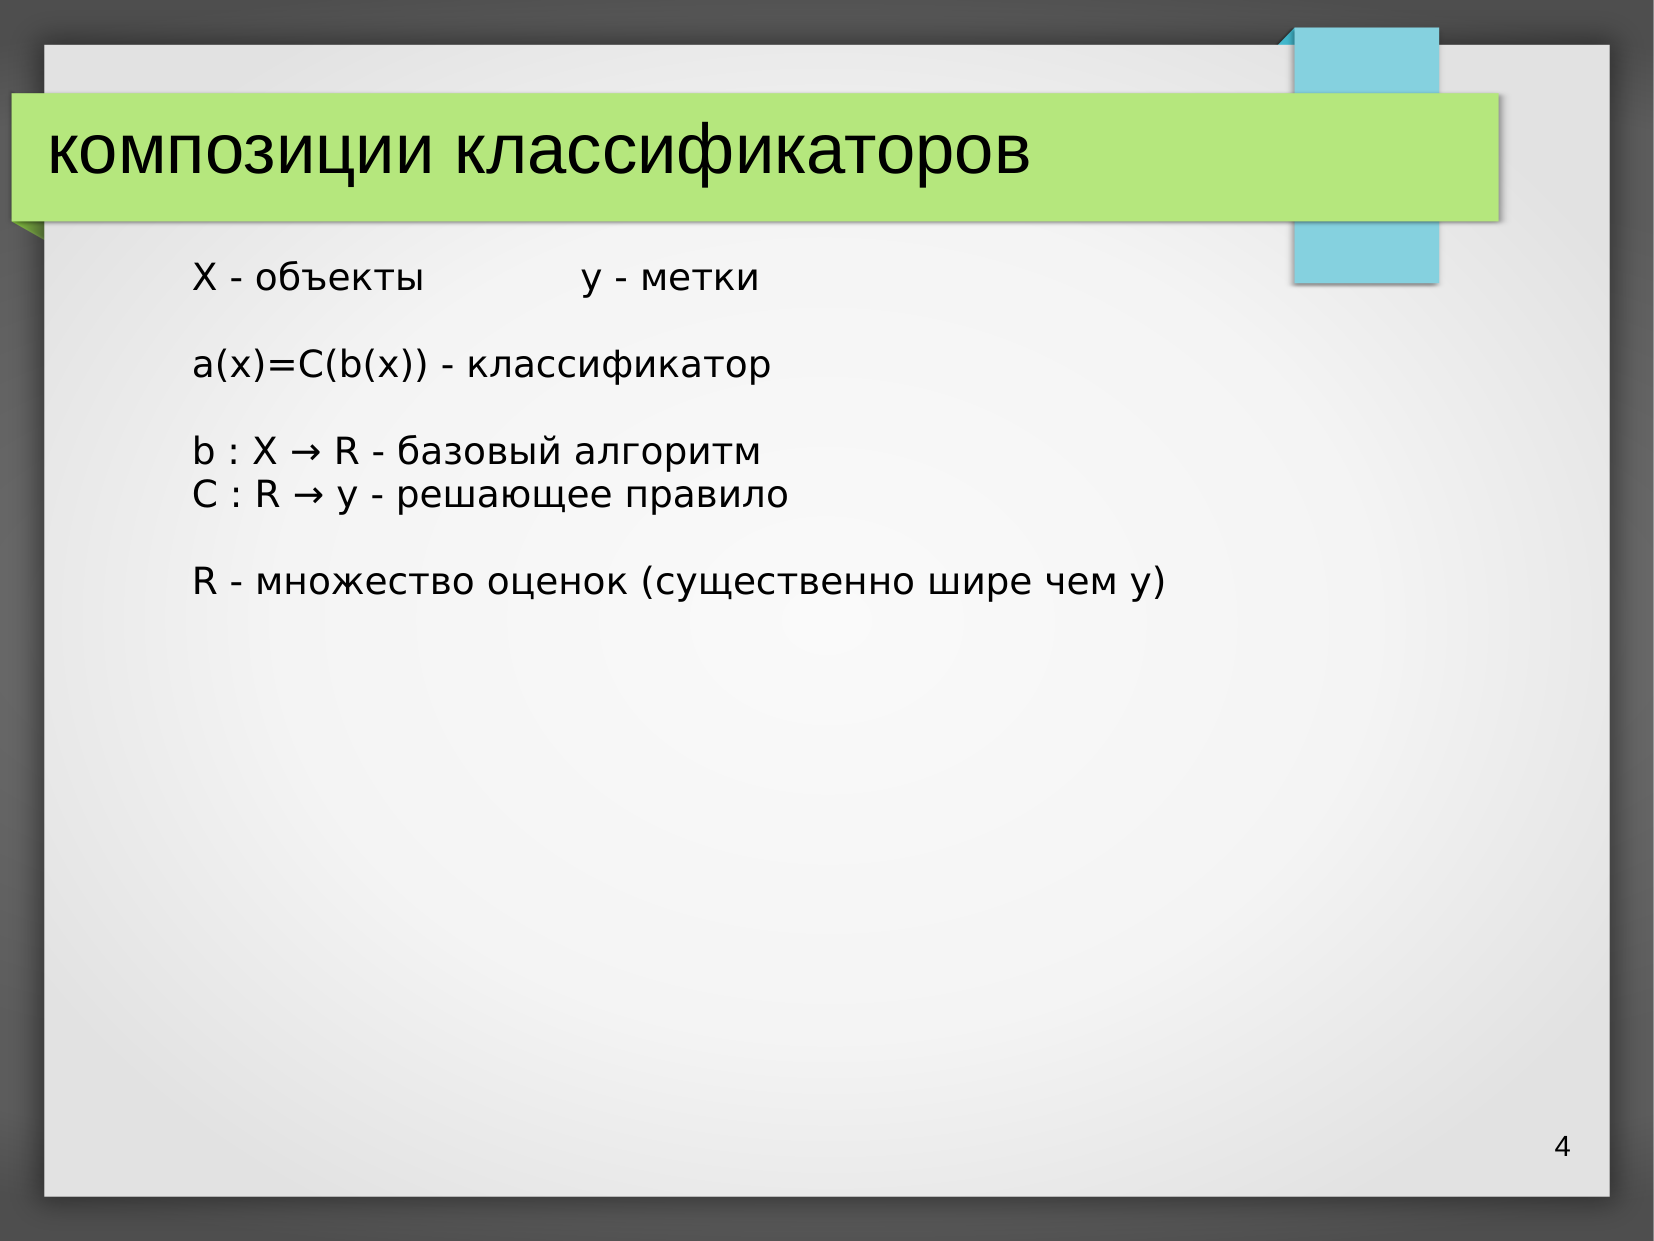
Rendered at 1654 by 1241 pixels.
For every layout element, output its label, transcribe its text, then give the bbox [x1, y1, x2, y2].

picture [0, 0, 1654, 1241]
title композиции классификаторов [47, 109, 1501, 189]
text_box X - объекты y - метки a(x)=C(b(x)) - классификатор b : X → R - базовый алгоритм C : R → y - решающее правило R - множество оценок (существенно шире чем y) [177, 248, 1205, 890]
